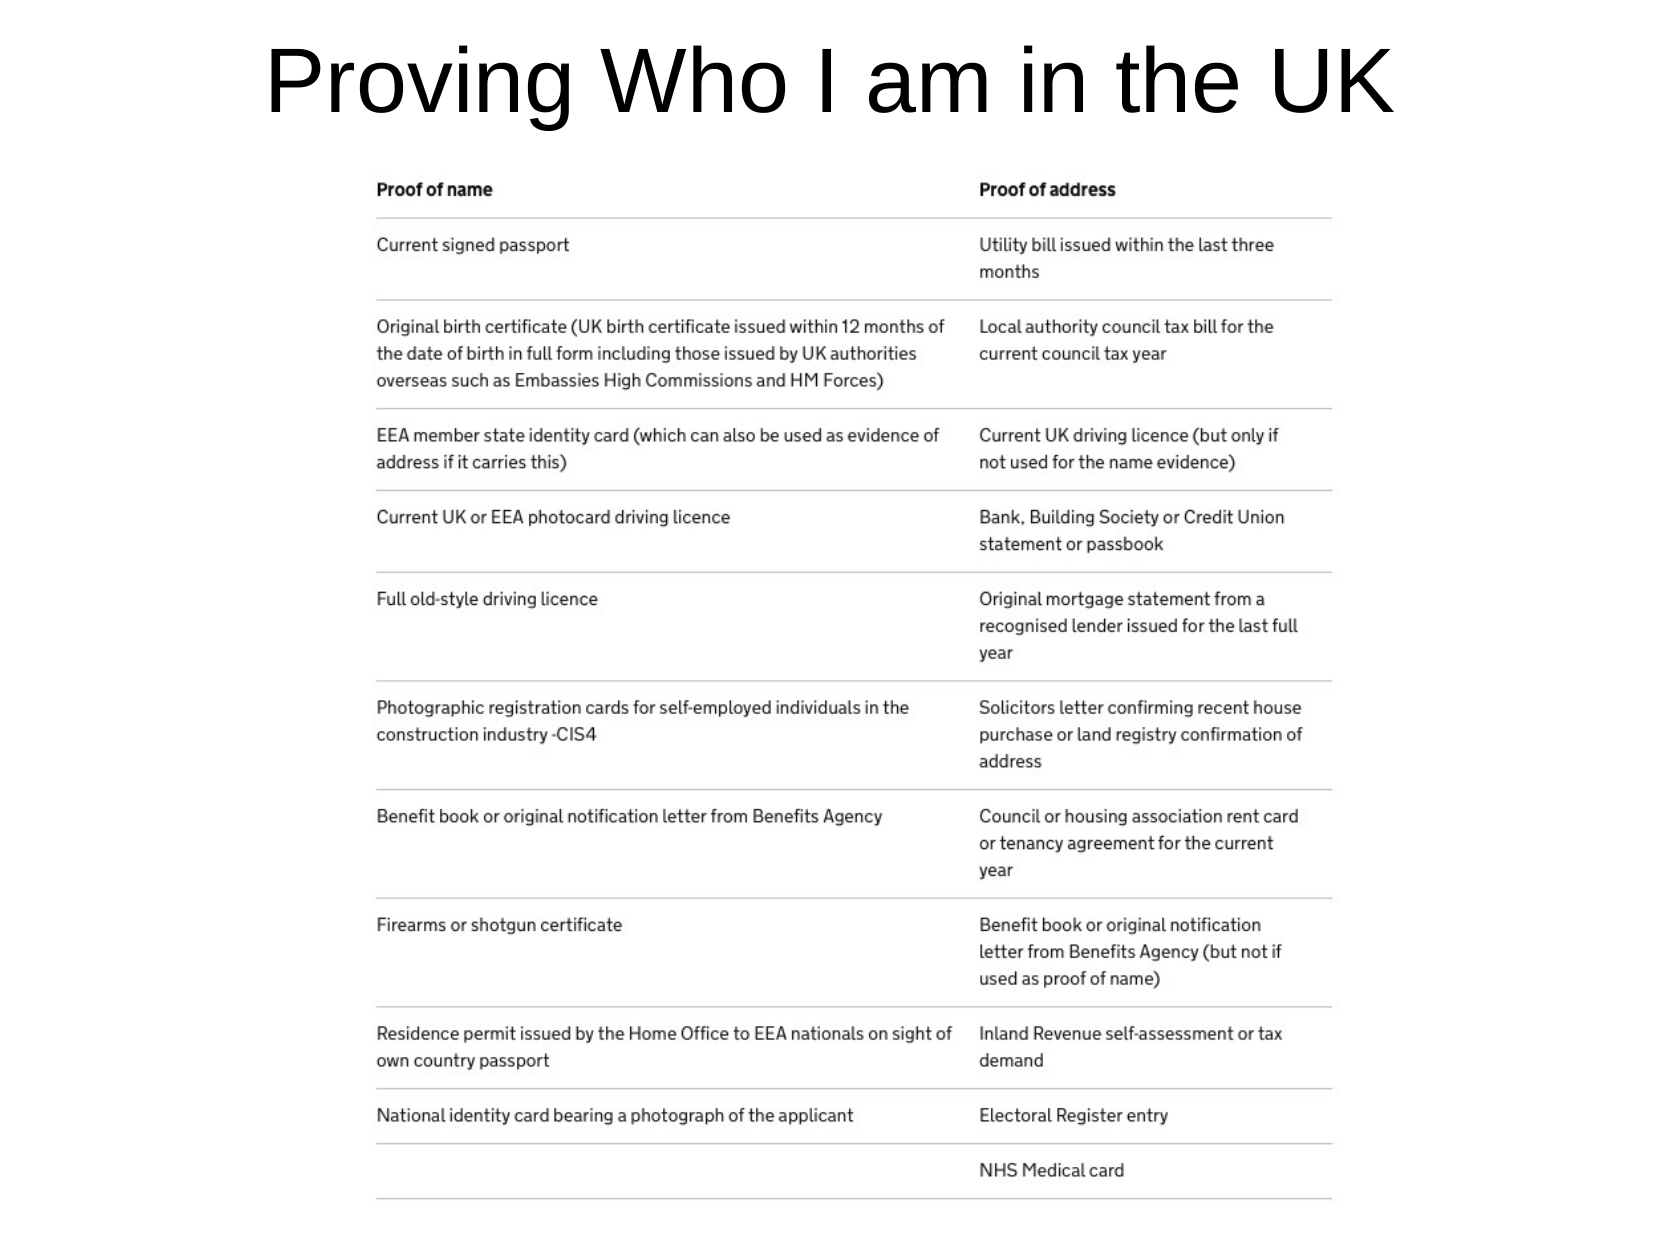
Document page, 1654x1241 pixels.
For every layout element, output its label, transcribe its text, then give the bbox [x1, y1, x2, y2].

title Proving Who I am in the UK [86, 15, 1576, 146]
picture [362, 164, 1351, 1229]
